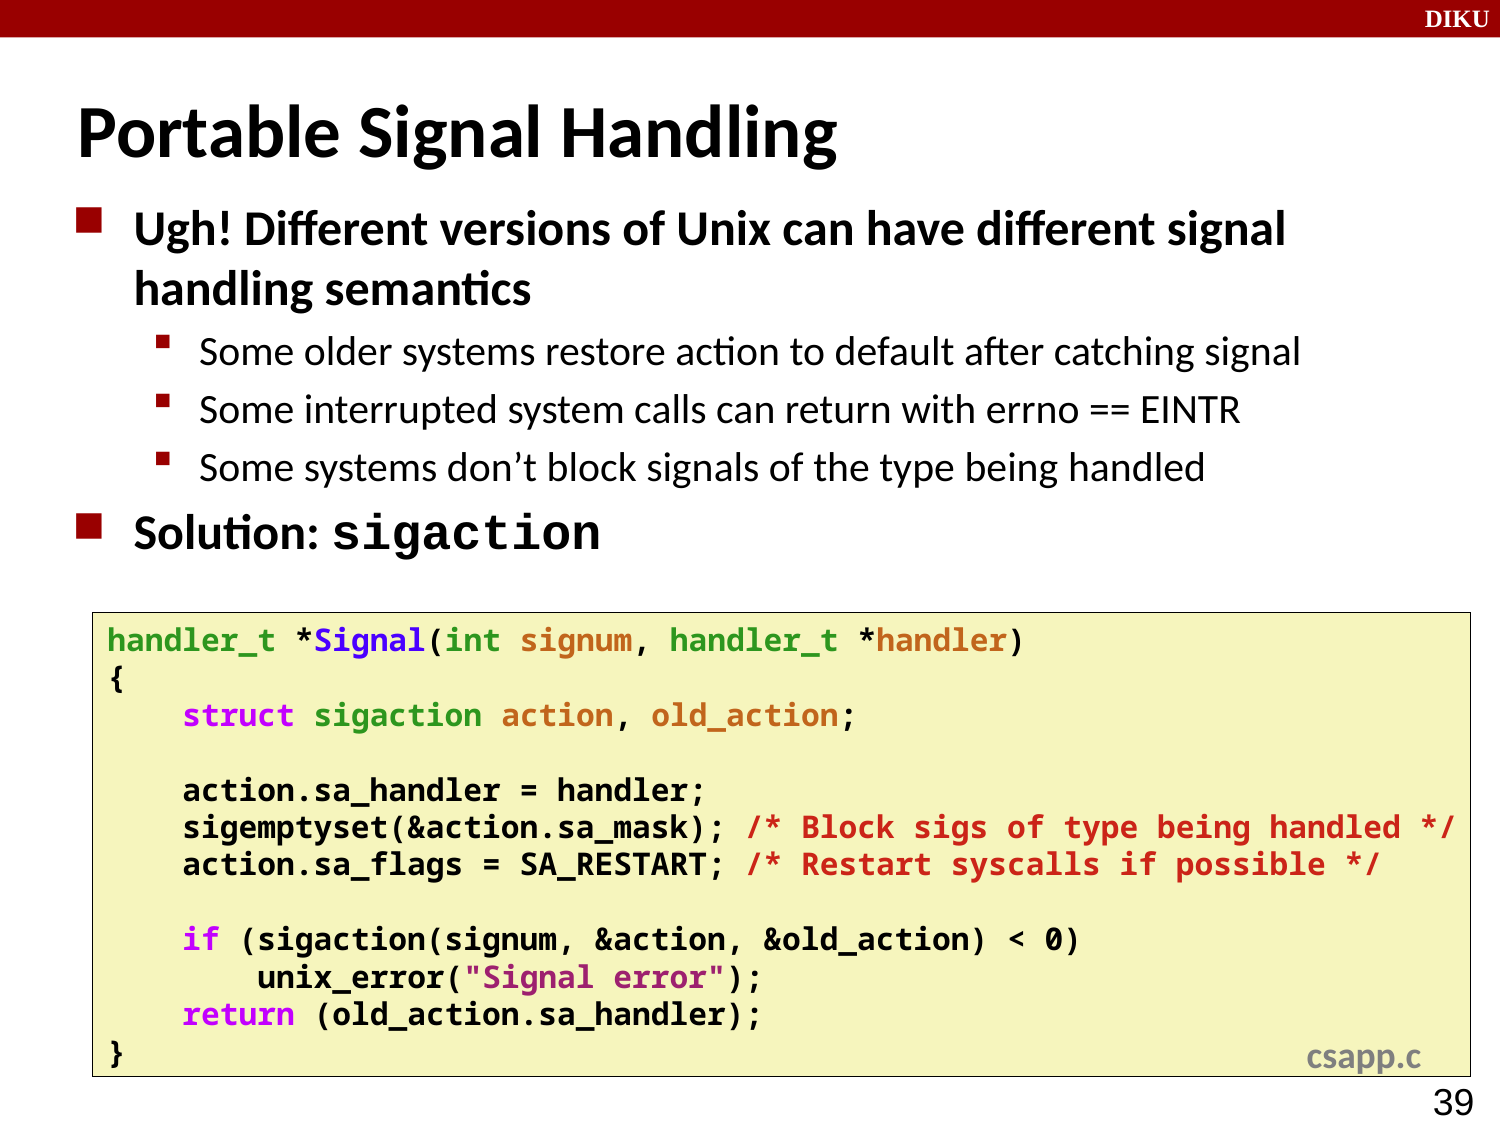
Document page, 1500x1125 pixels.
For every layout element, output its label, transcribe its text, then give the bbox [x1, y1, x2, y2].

text_box Ugh! Different versions of Unix can have different signal handling semantics Some older systems restore action to default after catching signal Some interrupted system calls can return with errno == EINTR Some systems don’t block signals of the type being handled Solution: sigaction [62, 187, 1425, 538]
text_box csapp.c [1291, 1023, 1437, 1084]
text_box handler_t *Signal(int signum, handler_t *handler) { struct sigaction action, old_action; action.sa_handler = handler; sigemptyset(&action.sa_mask); /* Block sigs of type being handled */ action.sa_flags = SA_RESTART; /* Restart syscalls if possible */ if (sigaction(signum, &action, &old_action) < 0) unix_error("Signal error"); return (old_action.sa_handler); } [92, 612, 1470, 1077]
text_box Portable Signal Handling [62, 80, 1425, 175]
